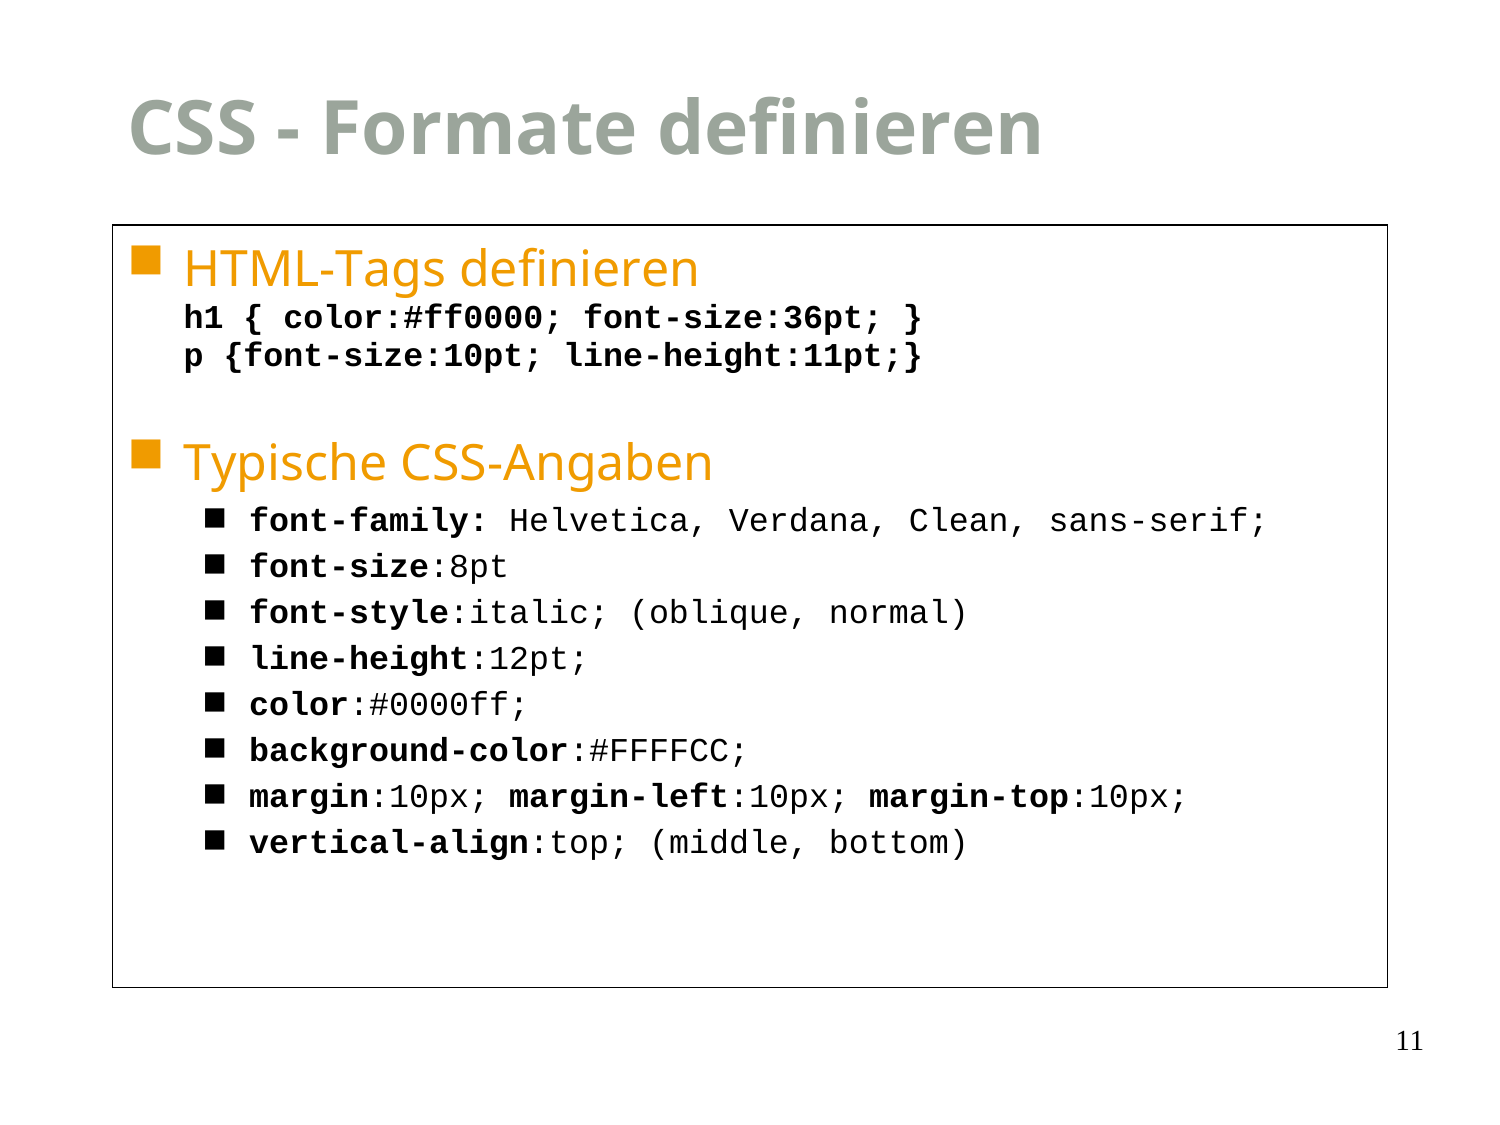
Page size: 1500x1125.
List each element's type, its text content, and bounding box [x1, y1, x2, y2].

title CSS - Formate definieren [112, 71, 1388, 179]
list HTML-Tags definieren h1 { color:#ff0000; font-size:36pt; } p {font-size:10pt; line-height:11pt;} Typische CSS-Angaben font-family: Helvetica, Verdana, Clean, sans-serif; font-size:8pt font-style:italic; (oblique, normal) line-height:12pt; color:#0000ff; background-color:#FFFFCC; margin:10px; margin-left:10px; margin-top:10px; vertical-align:top; (middle, bottom) [112, 224, 1388, 988]
